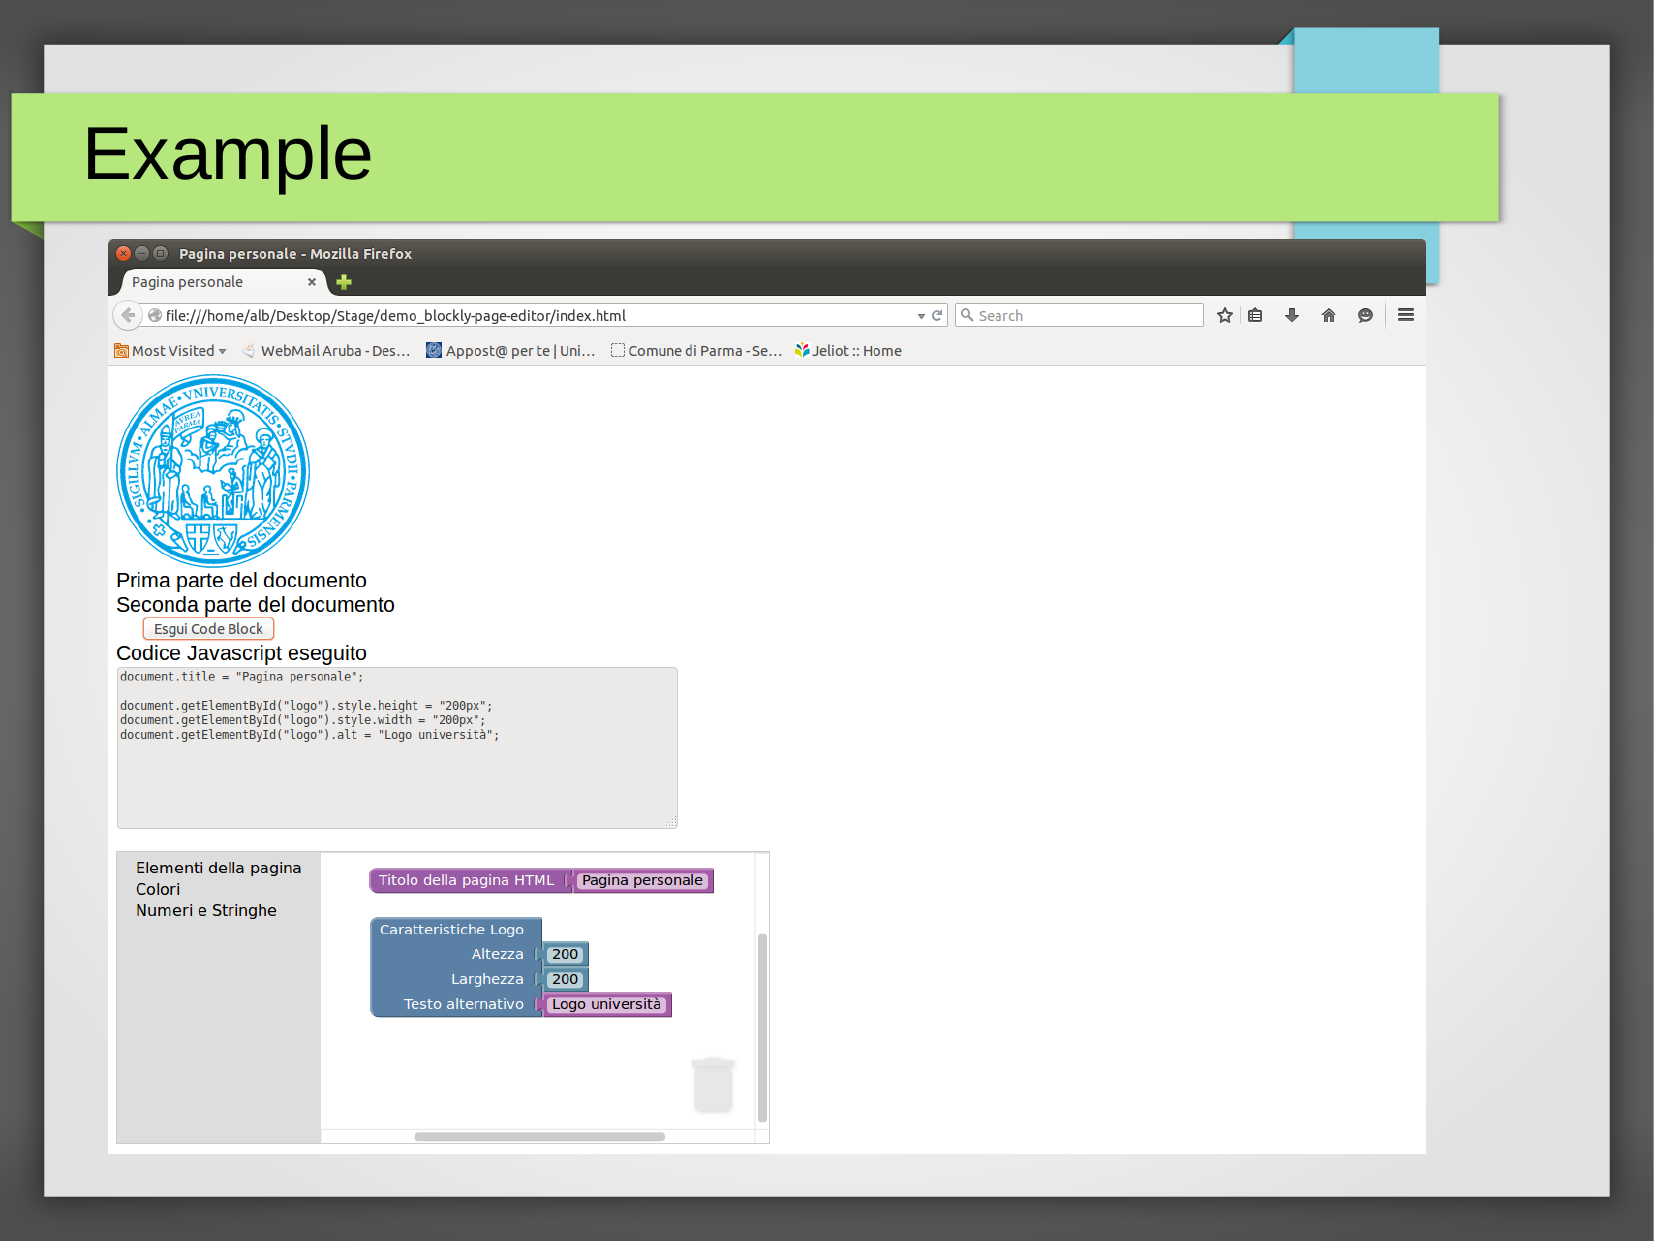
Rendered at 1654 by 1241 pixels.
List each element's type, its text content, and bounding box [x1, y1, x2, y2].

picture [0, 0, 1654, 1241]
title Example [82, 94, 1264, 213]
